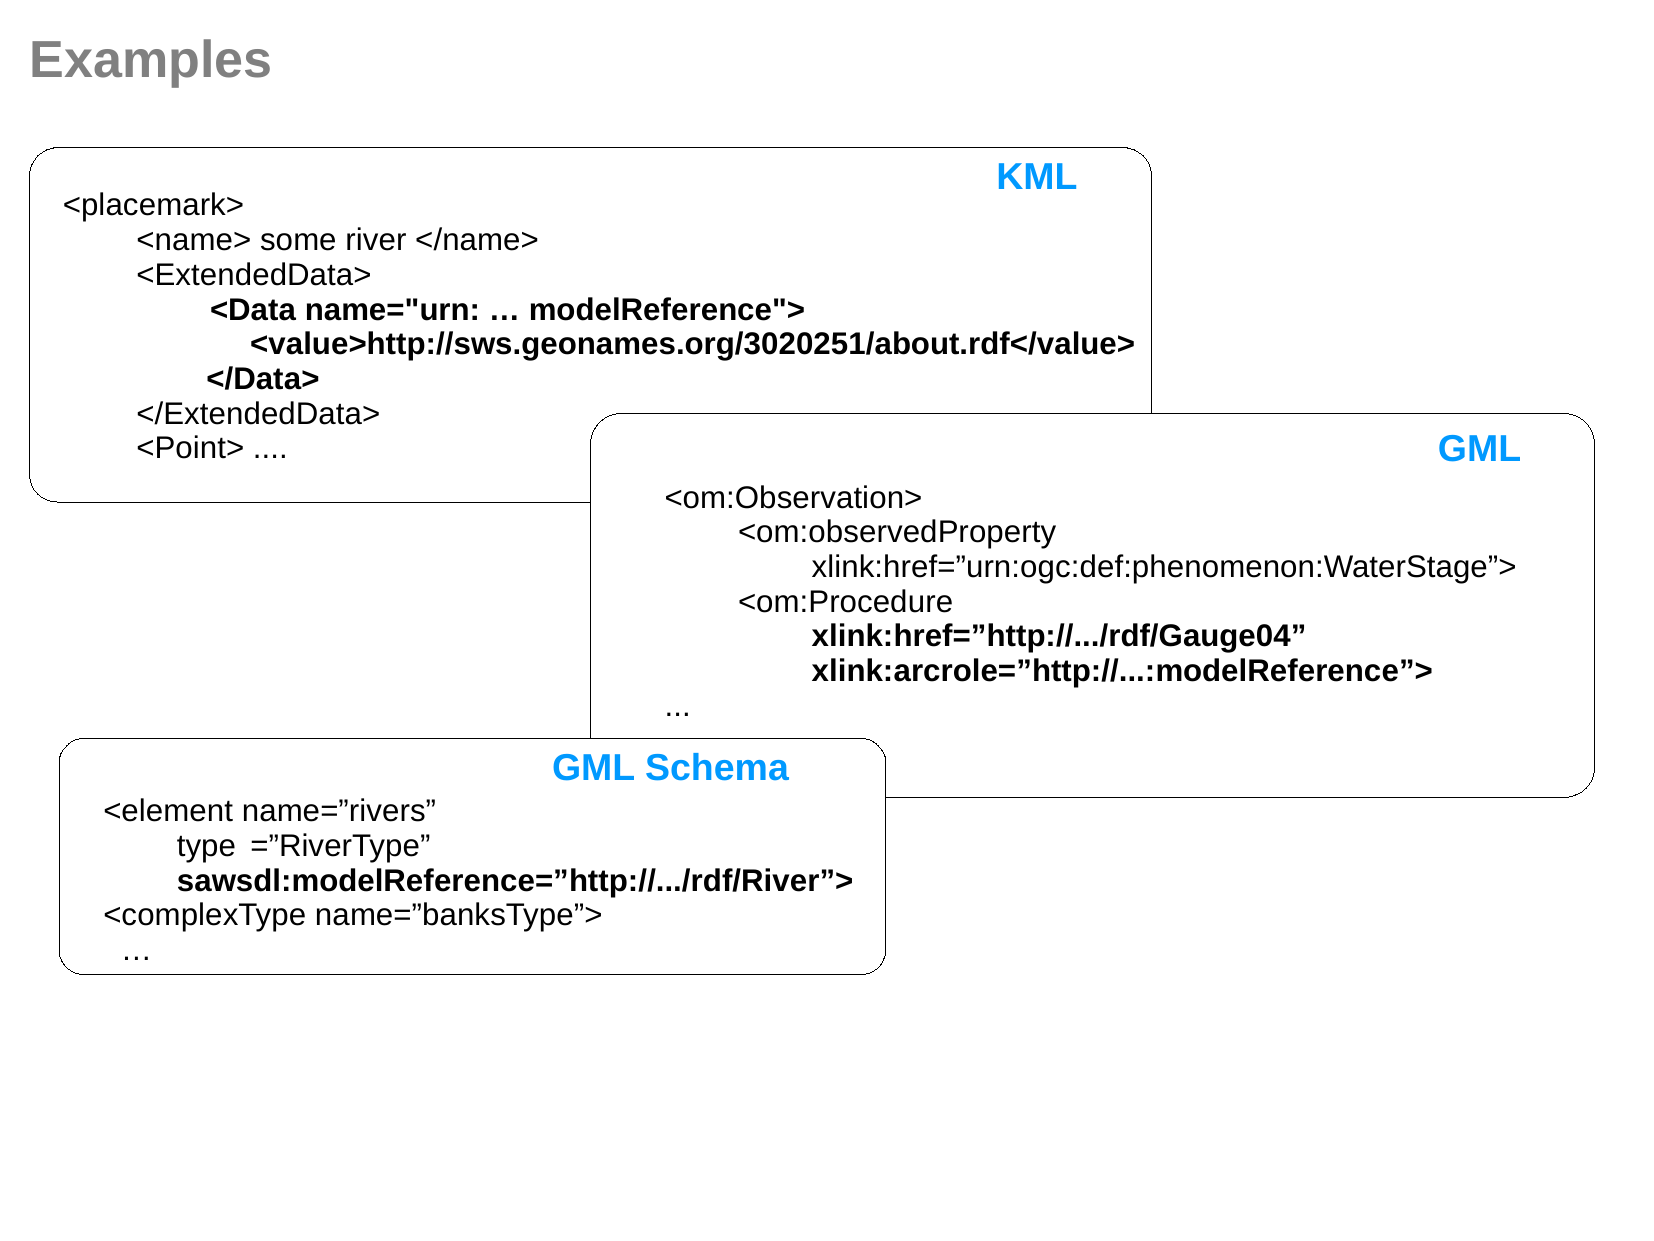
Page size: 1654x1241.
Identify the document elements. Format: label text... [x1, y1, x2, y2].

text_box [59, 413, 1595, 975]
text_box KML [981, 148, 1093, 206]
text_box [29, 147, 1152, 501]
text_box GML Schema [537, 739, 815, 797]
title Examples [29, 0, 1459, 119]
text_box <placemark> <name> some river </name> <ExtendedData> <Data name="urn: … modelReference"> <value>http://sws.geonames.org/3020251/about.rdf</value> </Data> </ExtendedData> <Point> .... [48, 180, 1152, 515]
text_box <om:Observation> <om:observedProperty xlink:href=”urn:ogc:def:phenomenon:WaterStage”> <om:Procedure xlink:href=”http://.../rdf/Gauge04” xlink:arcrole=”http://...:modelReference”> ... [649, 472, 1534, 731]
text_box <element name=”rivers” type =”RiverType” sawsdl:modelReference=”http://.../rdf/River”> <complexType name=”banksType”> … [88, 785, 870, 1010]
text_box GML [1423, 420, 1547, 478]
